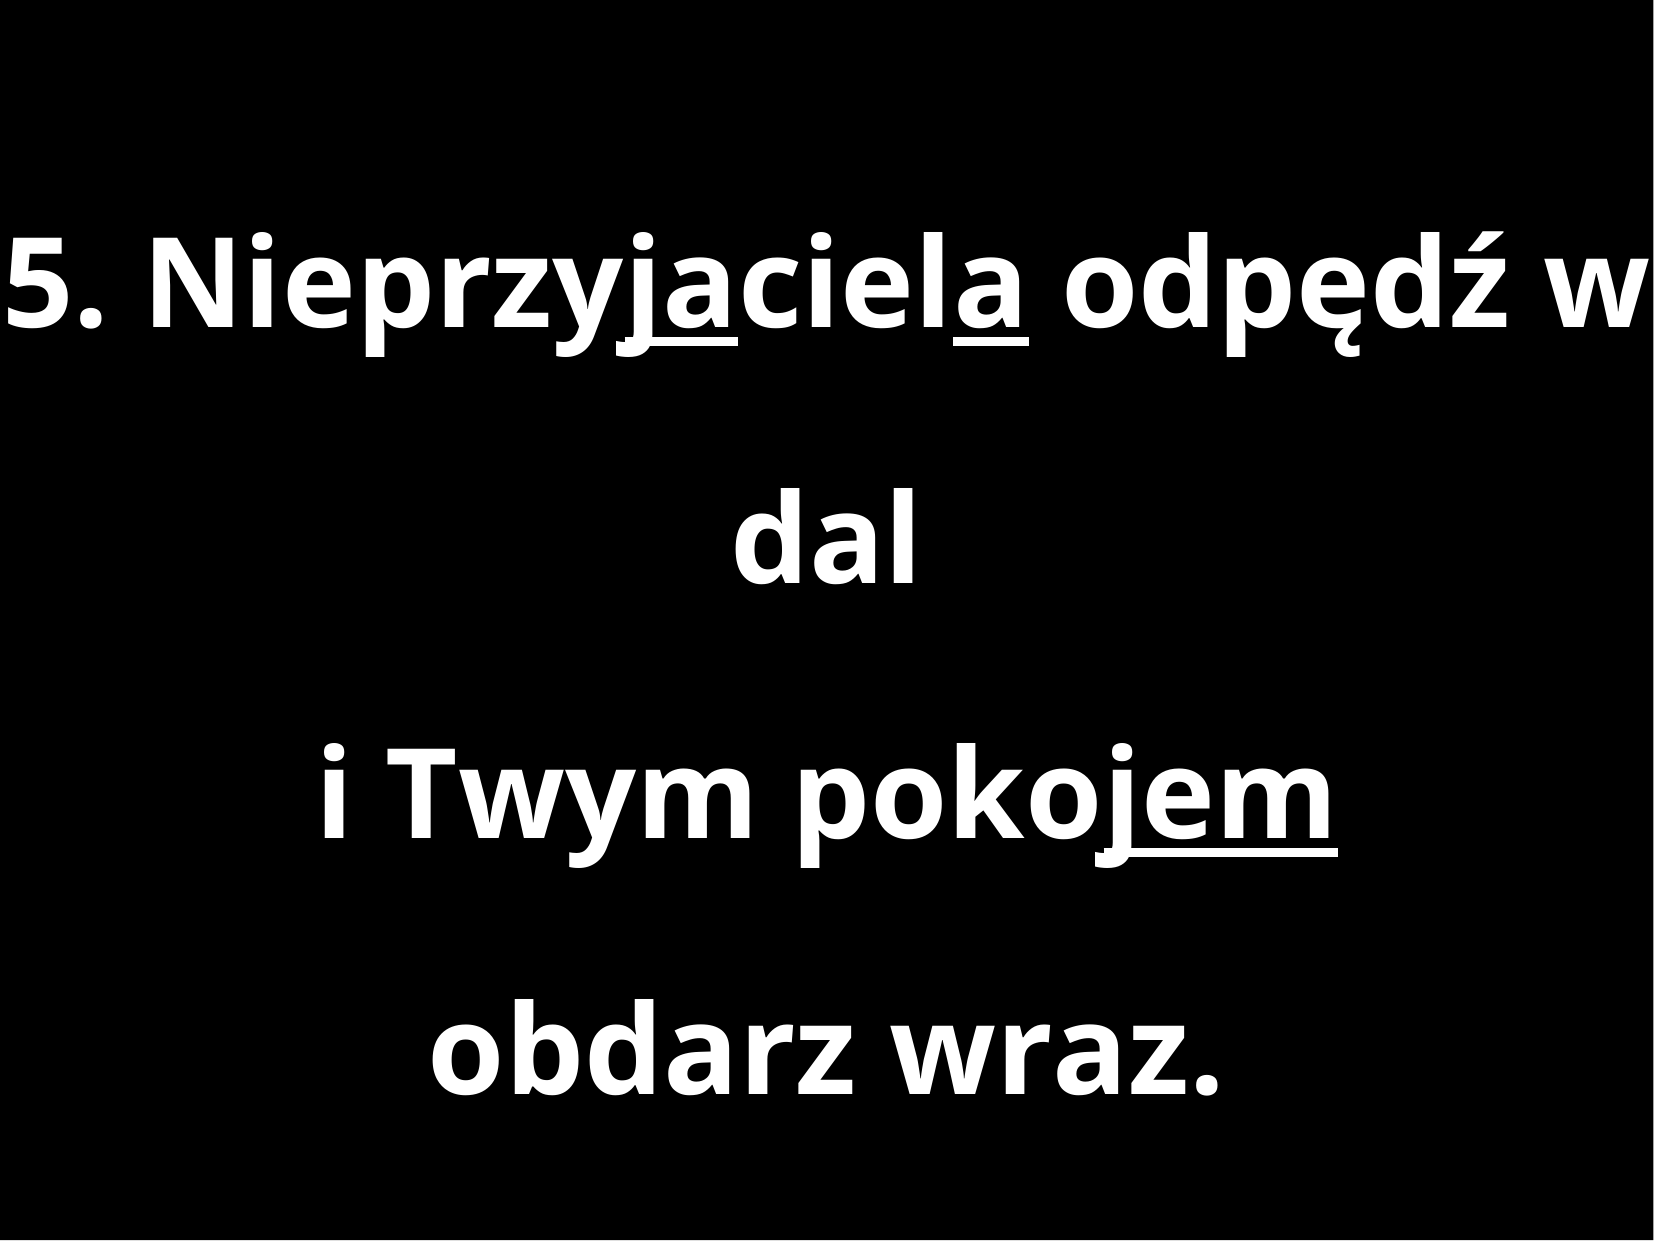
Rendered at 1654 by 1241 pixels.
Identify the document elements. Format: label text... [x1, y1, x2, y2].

title 5. Nieprzyjaciela odpędź w dal i Twym pokojem obdarz wraz. [0, 0, 1654, 1241]
